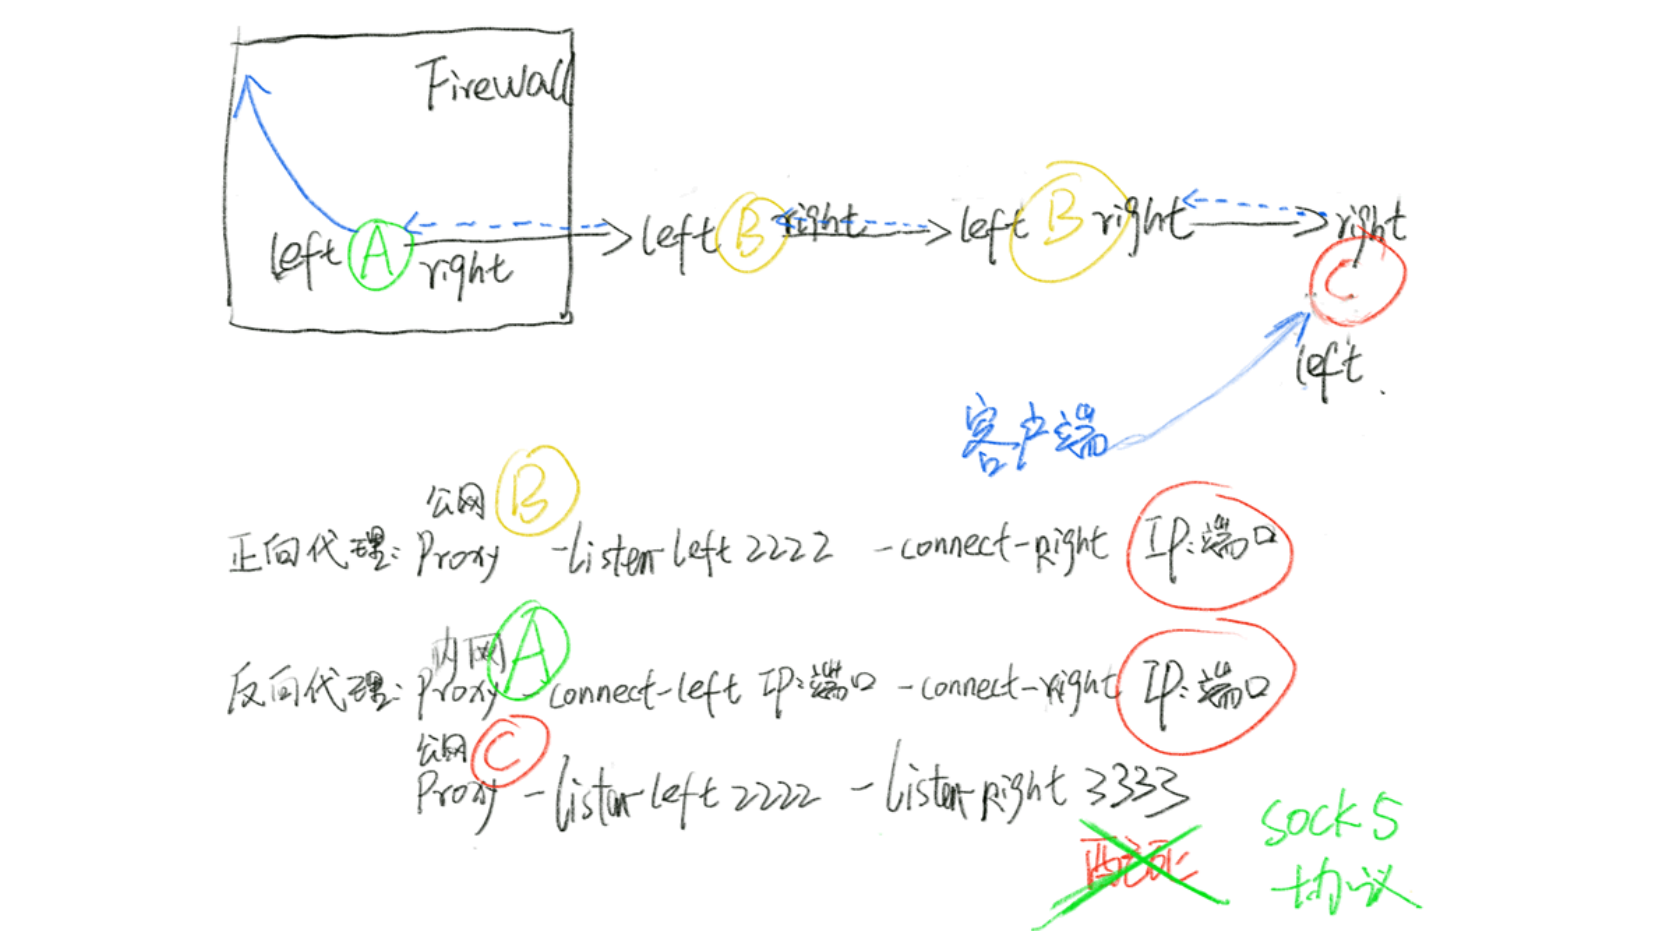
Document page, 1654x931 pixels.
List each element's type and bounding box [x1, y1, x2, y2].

picture [208, 1, 1450, 931]
